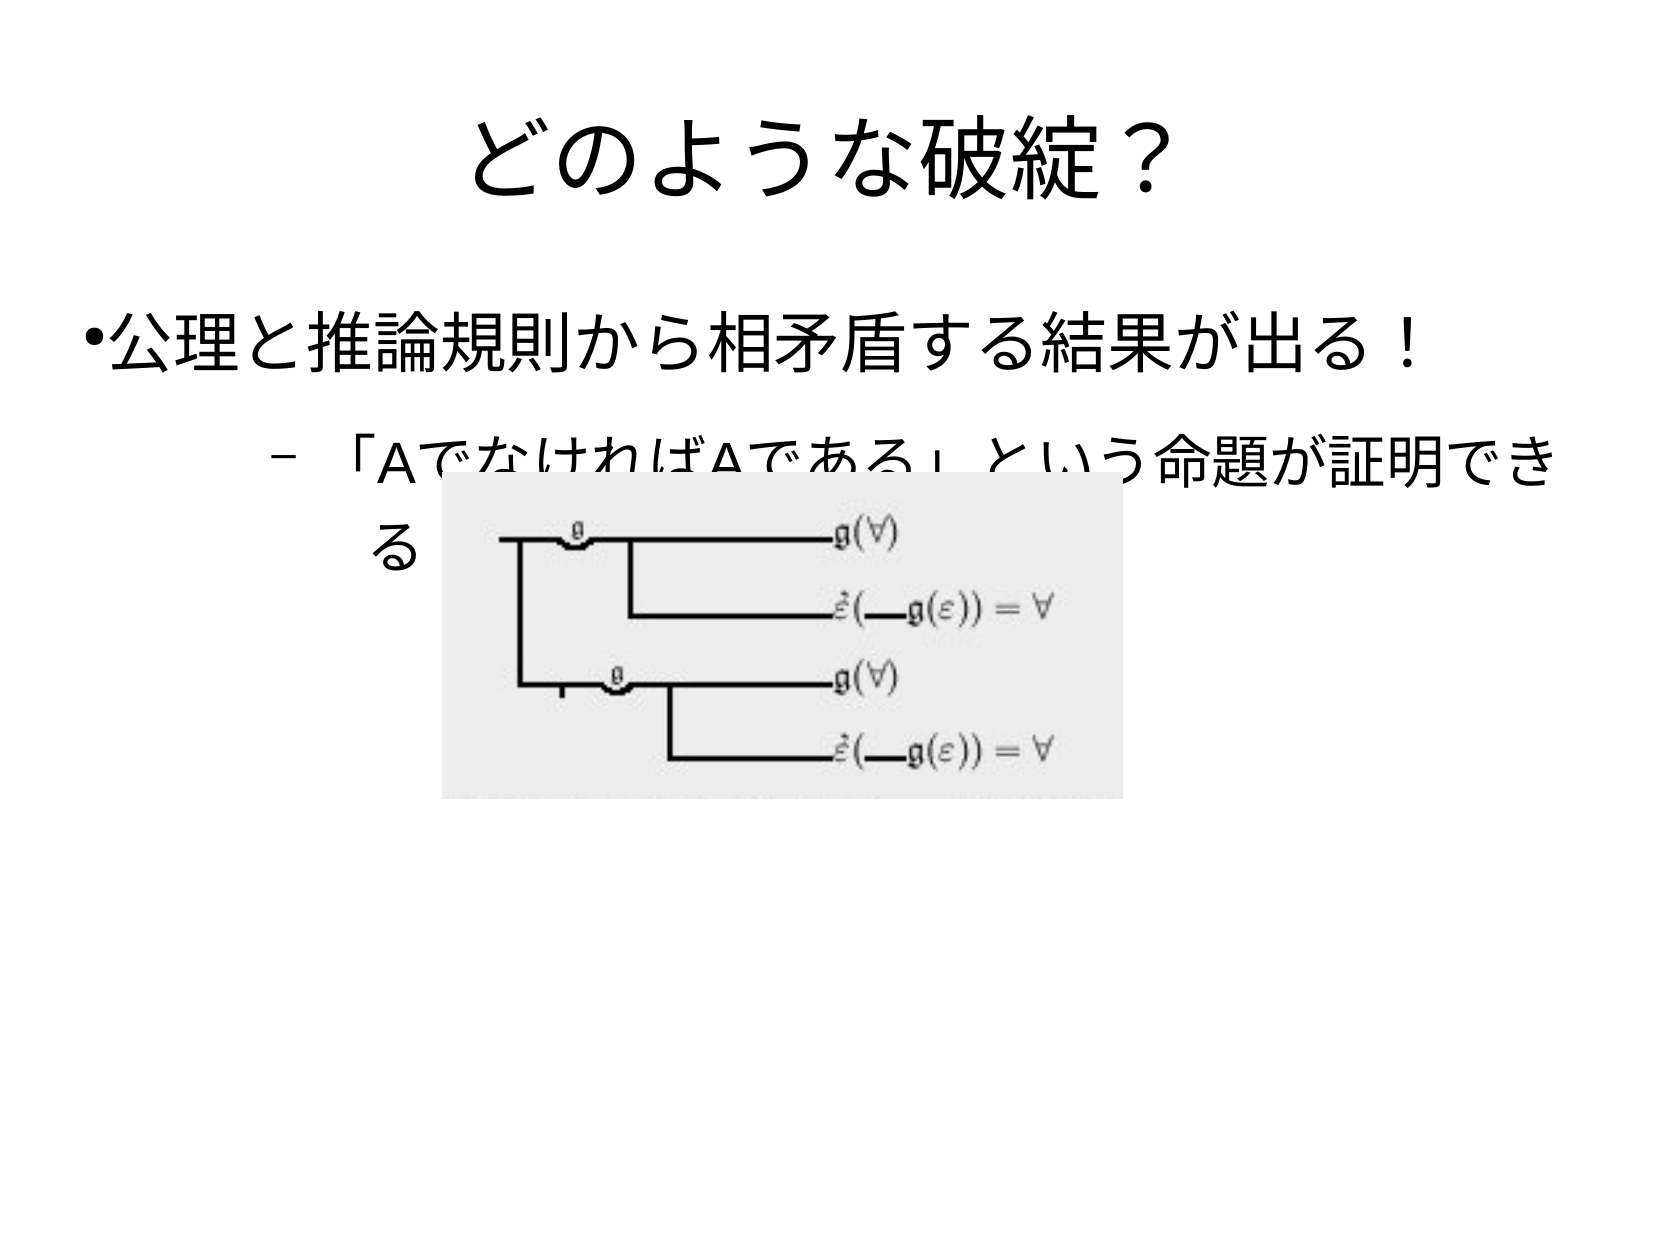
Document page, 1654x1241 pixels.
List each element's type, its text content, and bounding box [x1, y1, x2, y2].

list 公理と推論規則から相矛盾する結果が出る！ 「AでなければAである」という命題が証明できる： [82, 290, 1571, 1094]
picture [442, 472, 1123, 799]
title どのような破綻？ [82, 56, 1571, 250]
